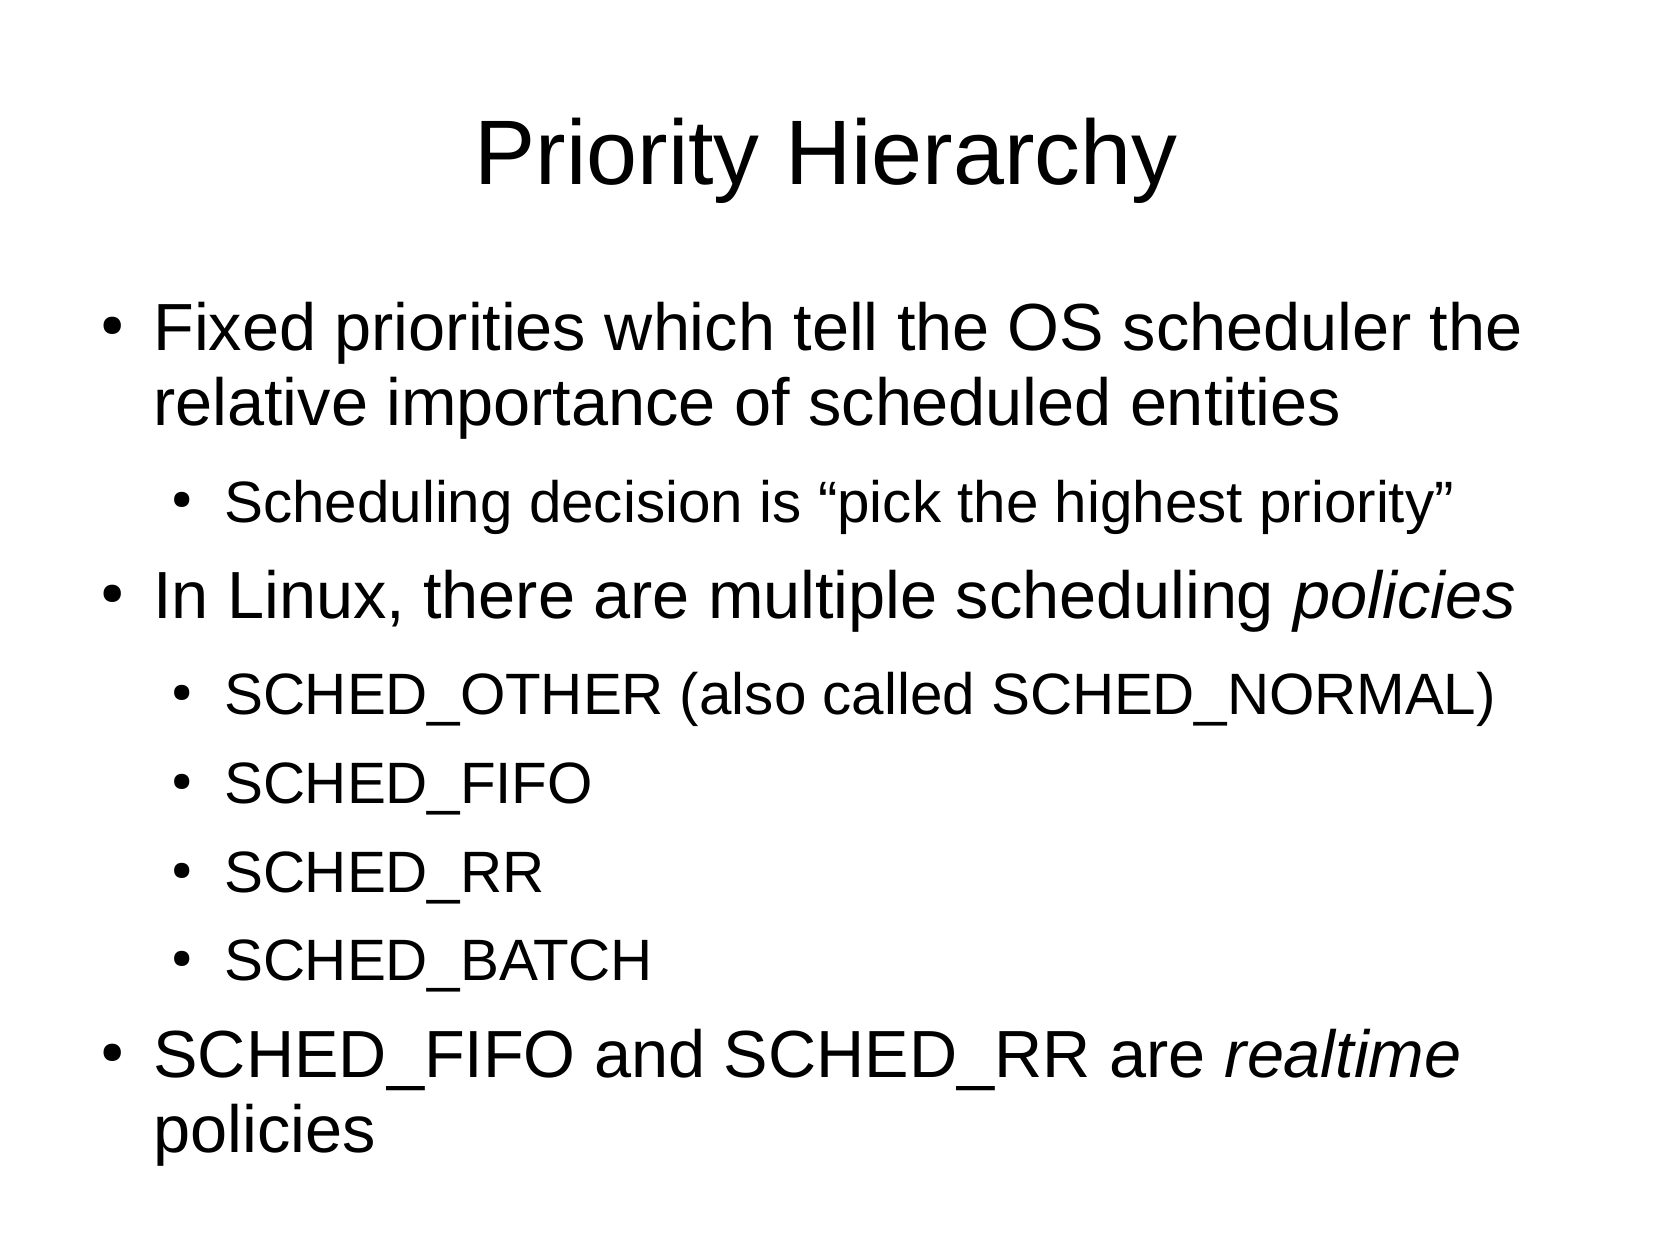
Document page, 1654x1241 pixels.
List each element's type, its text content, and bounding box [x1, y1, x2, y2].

list Fixed priorities which tell the OS scheduler the relative importance of scheduled entities Scheduling decision is “pick the highest priority” In Linux, there are multiple scheduling policies SCHED_OTHER (also called SCHED_NORMAL) SCHED_FIFO SCHED_RR SCHED_BATCH SCHED_FIFO and SCHED_RR are realtime policies [82, 290, 1571, 1167]
title Priority Hierarchy [82, 56, 1571, 250]
